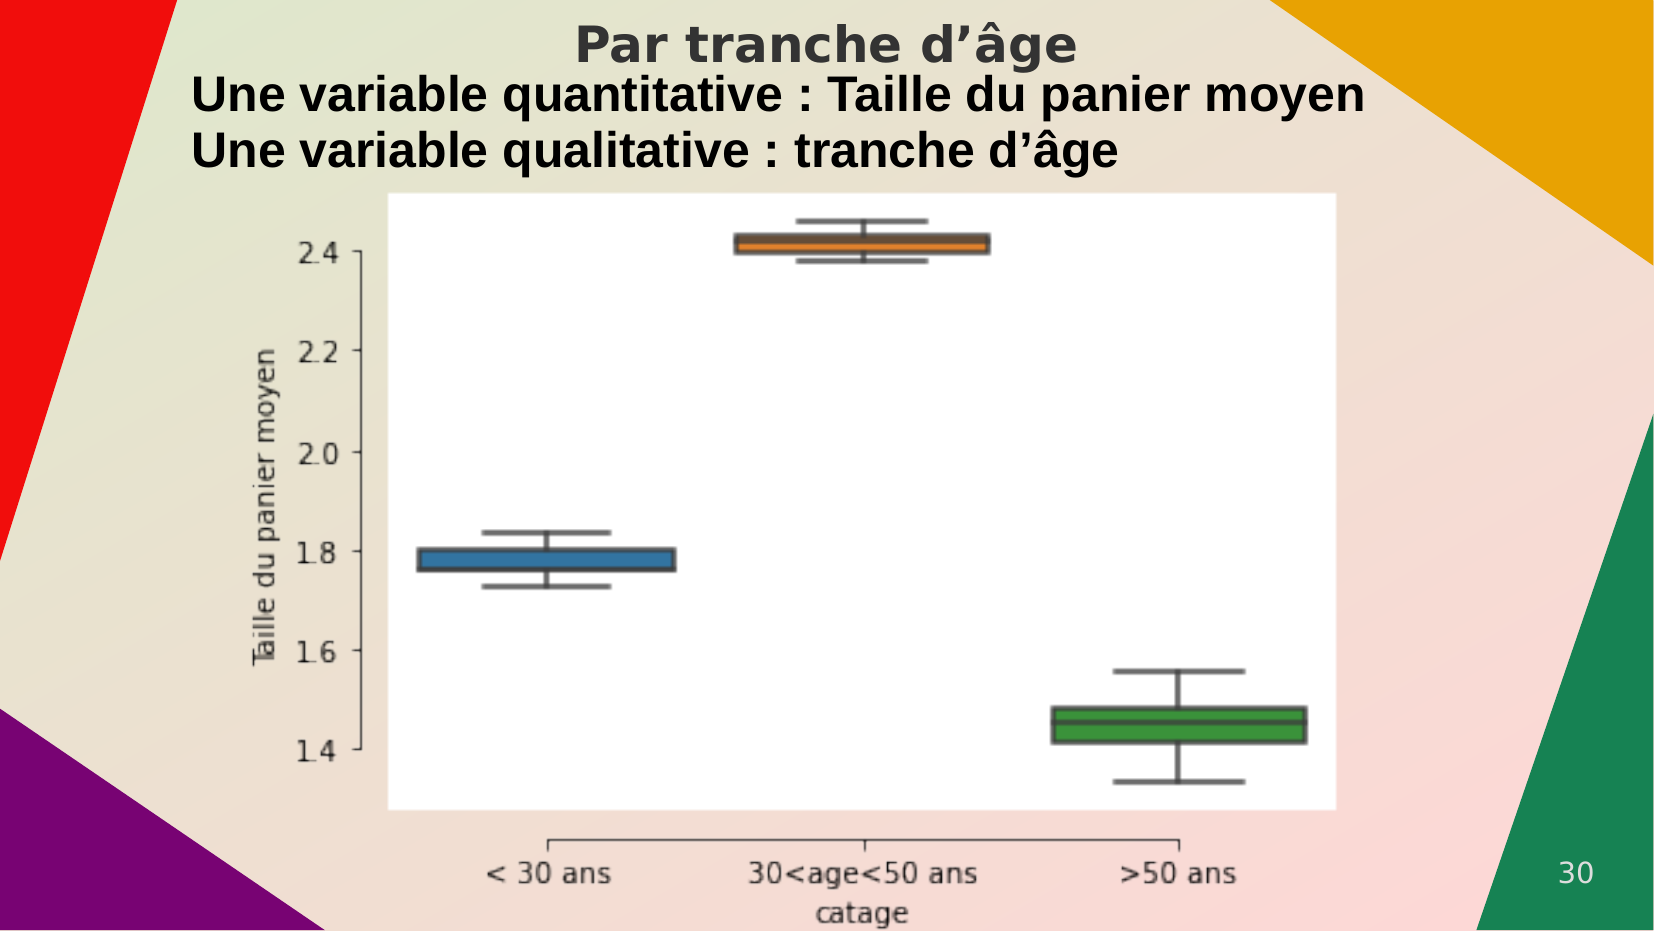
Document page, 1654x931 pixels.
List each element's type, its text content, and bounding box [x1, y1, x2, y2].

picture [236, 186, 1357, 931]
text_box Une variable quantitative : Taille du panier moyen Une variable qualitative : tranche d’âge [177, 59, 1506, 186]
title Par tranche d’âge [118, 0, 1536, 148]
